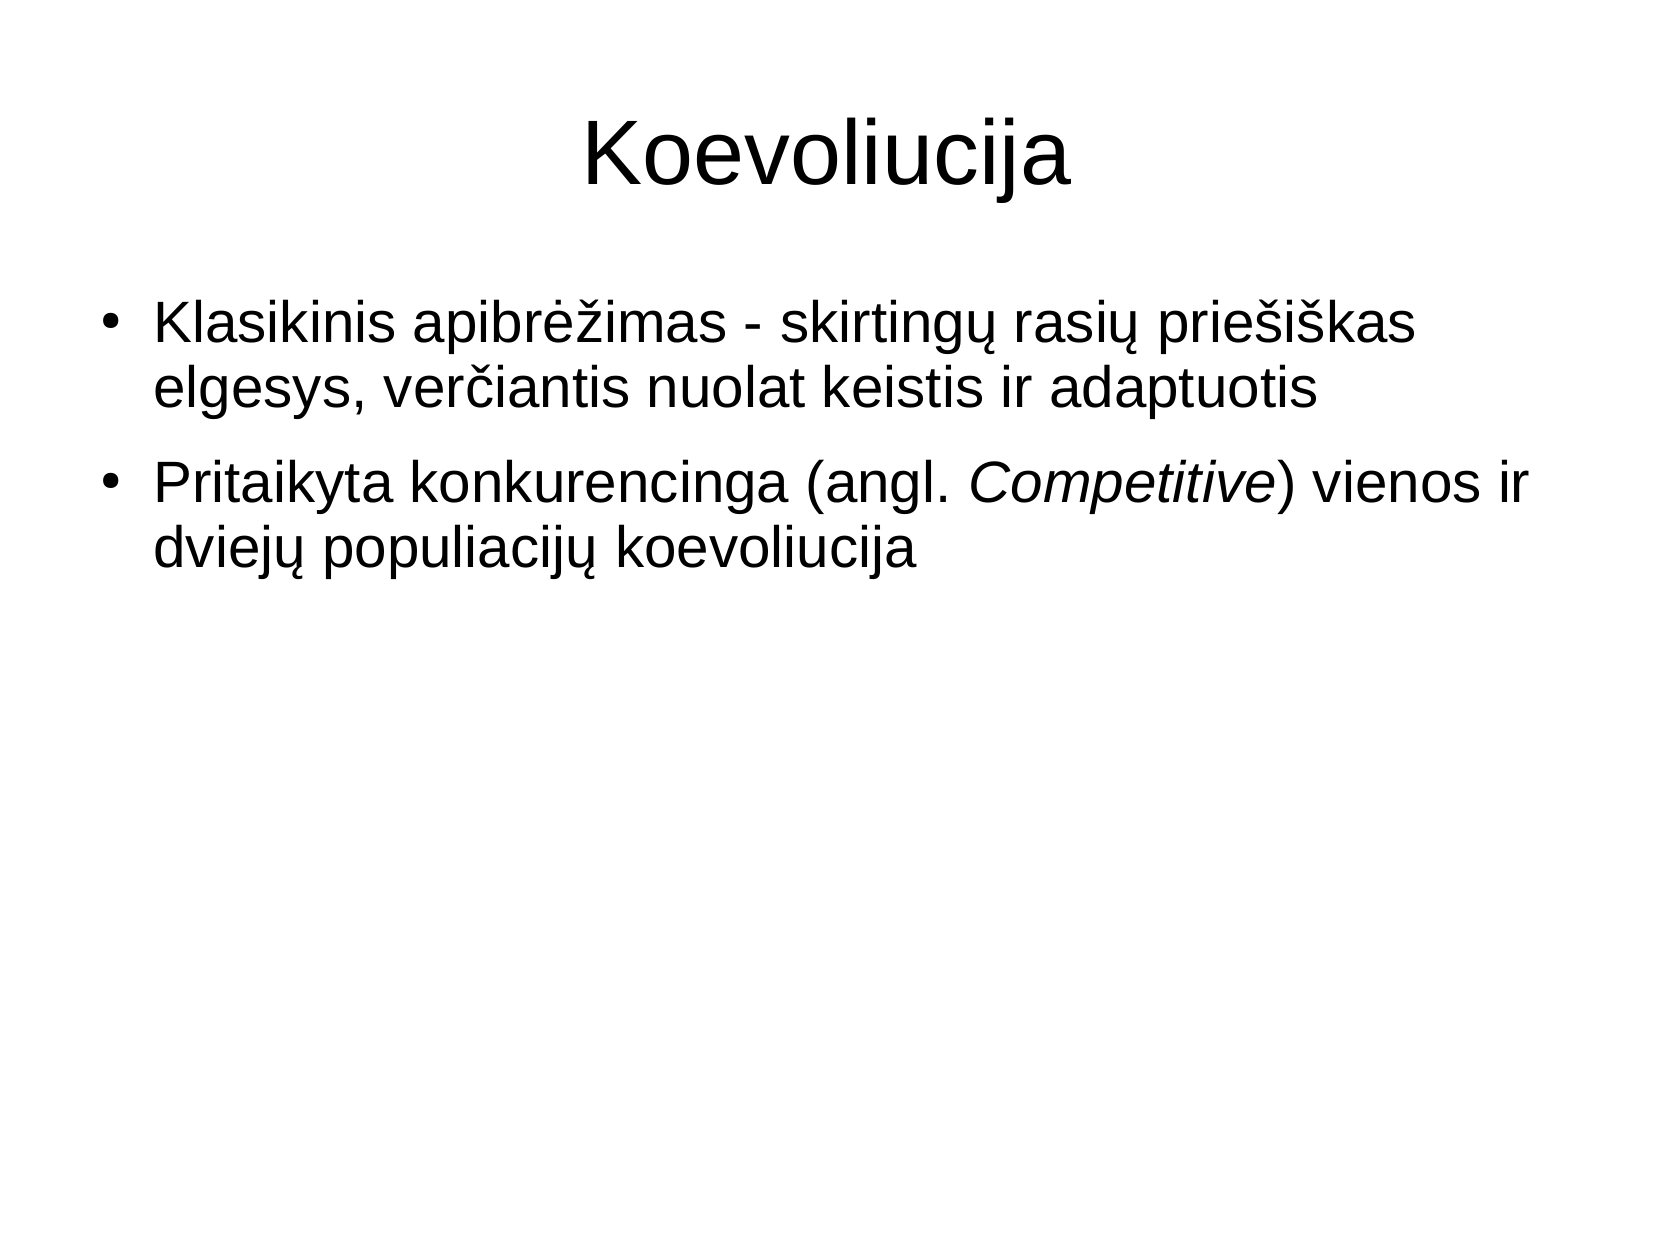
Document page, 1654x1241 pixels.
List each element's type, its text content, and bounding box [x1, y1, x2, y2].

list Klasikinis apibrėžimas - skirtingų rasių priešiškas elgesys, verčiantis nuolat keistis ir adaptuotis Pritaikyta konkurencinga (angl. Competitive) vienos ir dviejų populiacijų koevoliucija [82, 290, 1571, 1010]
title Koevoliucija [82, 49, 1571, 257]
